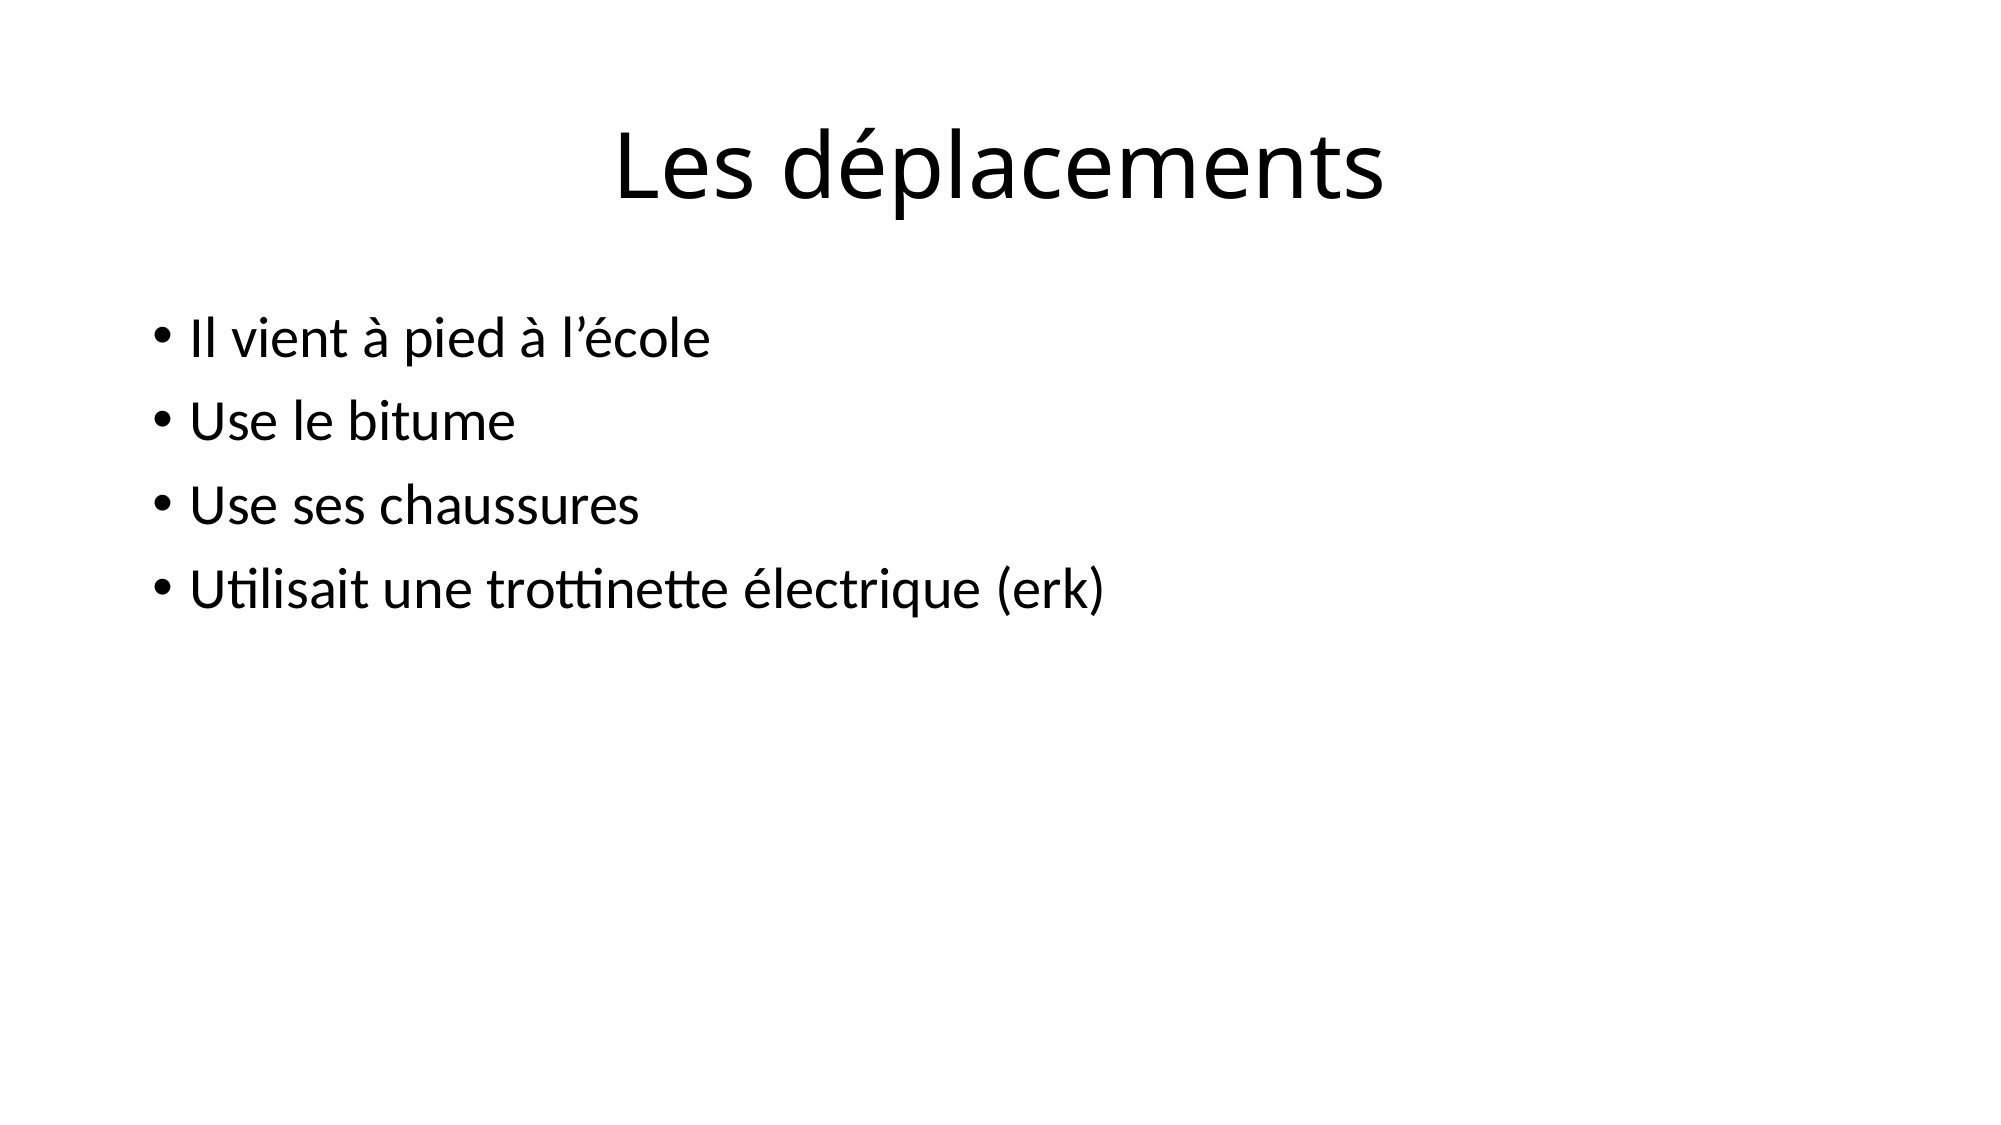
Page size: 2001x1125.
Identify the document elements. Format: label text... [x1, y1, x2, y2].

list Il vient à pied à l’école Use le bitume Use ses chaussures Utilisait une trottinette électrique (erk) [137, 299, 1863, 1014]
title Les déplacements [137, 59, 1863, 278]
